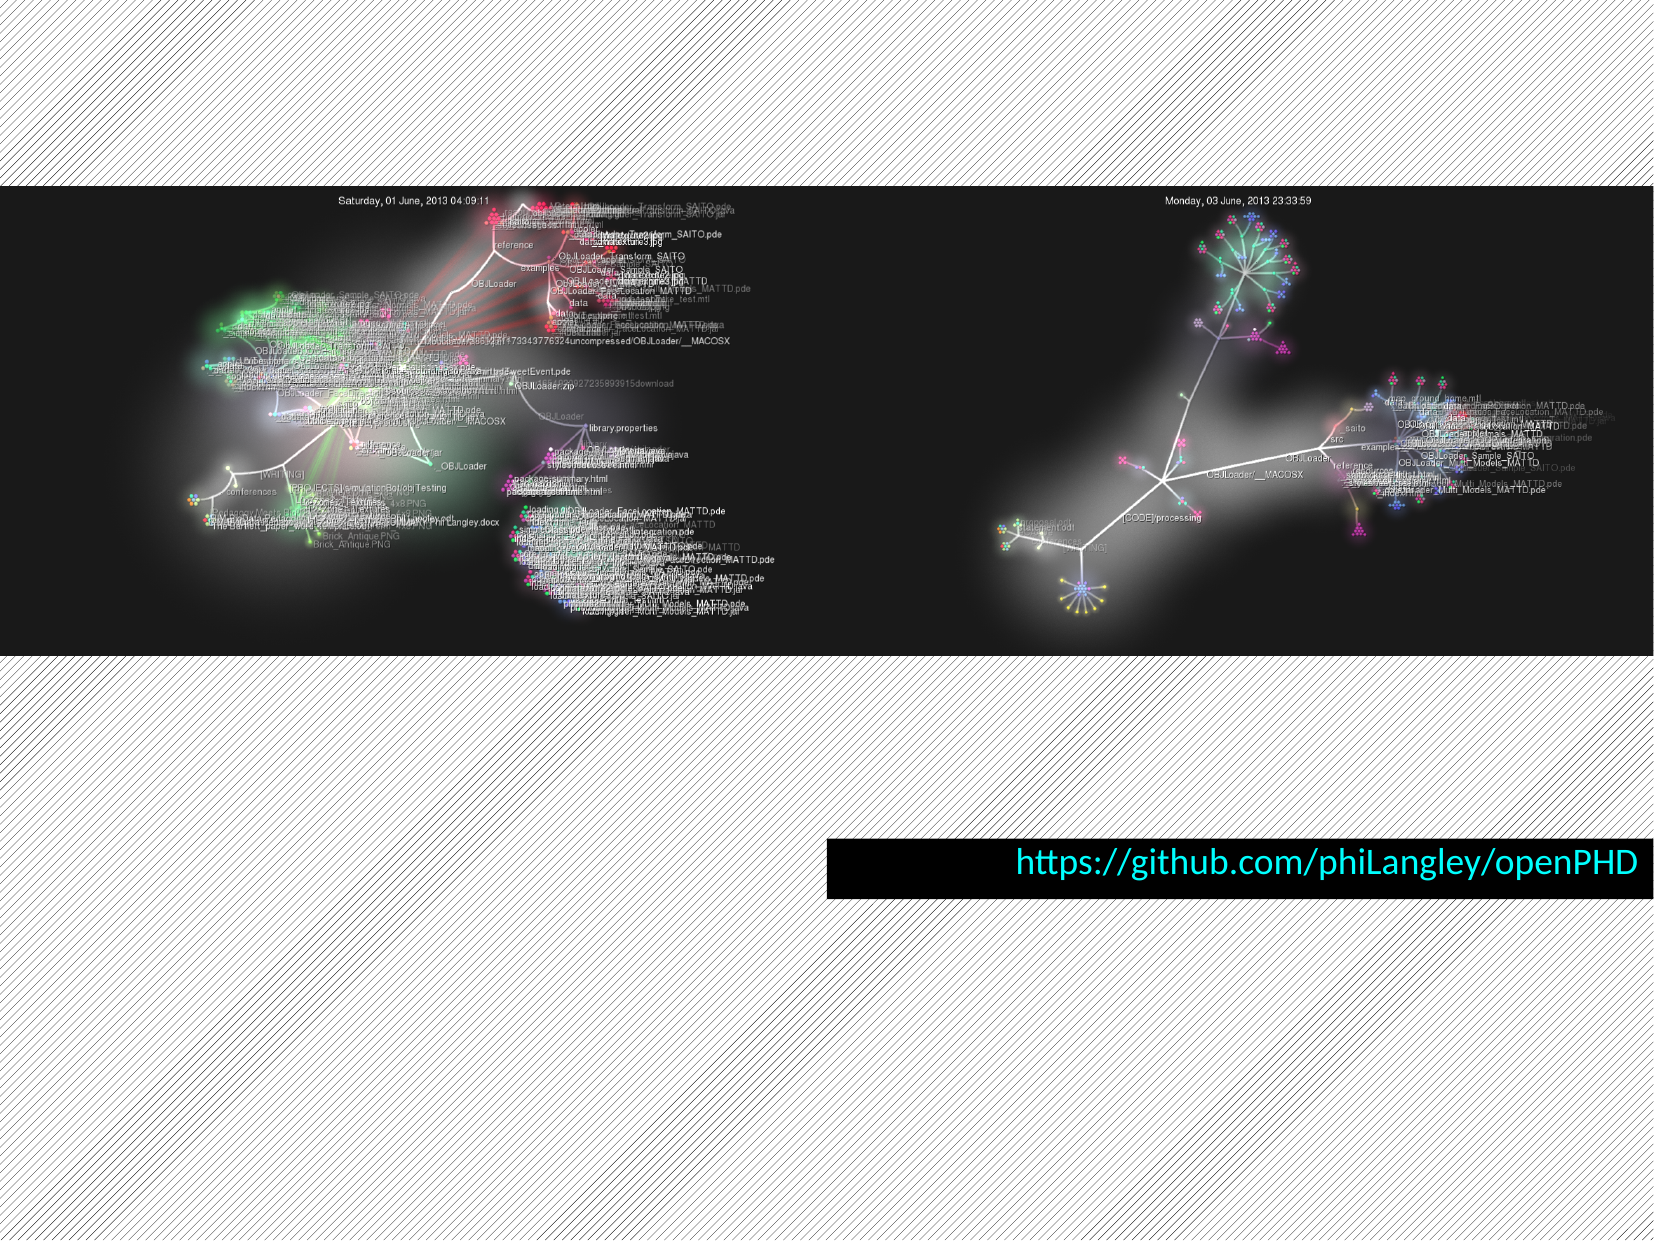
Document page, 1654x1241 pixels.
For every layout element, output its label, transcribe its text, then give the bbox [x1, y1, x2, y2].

text_box https://github.com/phiLangley/openPHD [826, 838, 1654, 900]
picture [0, 186, 1654, 656]
